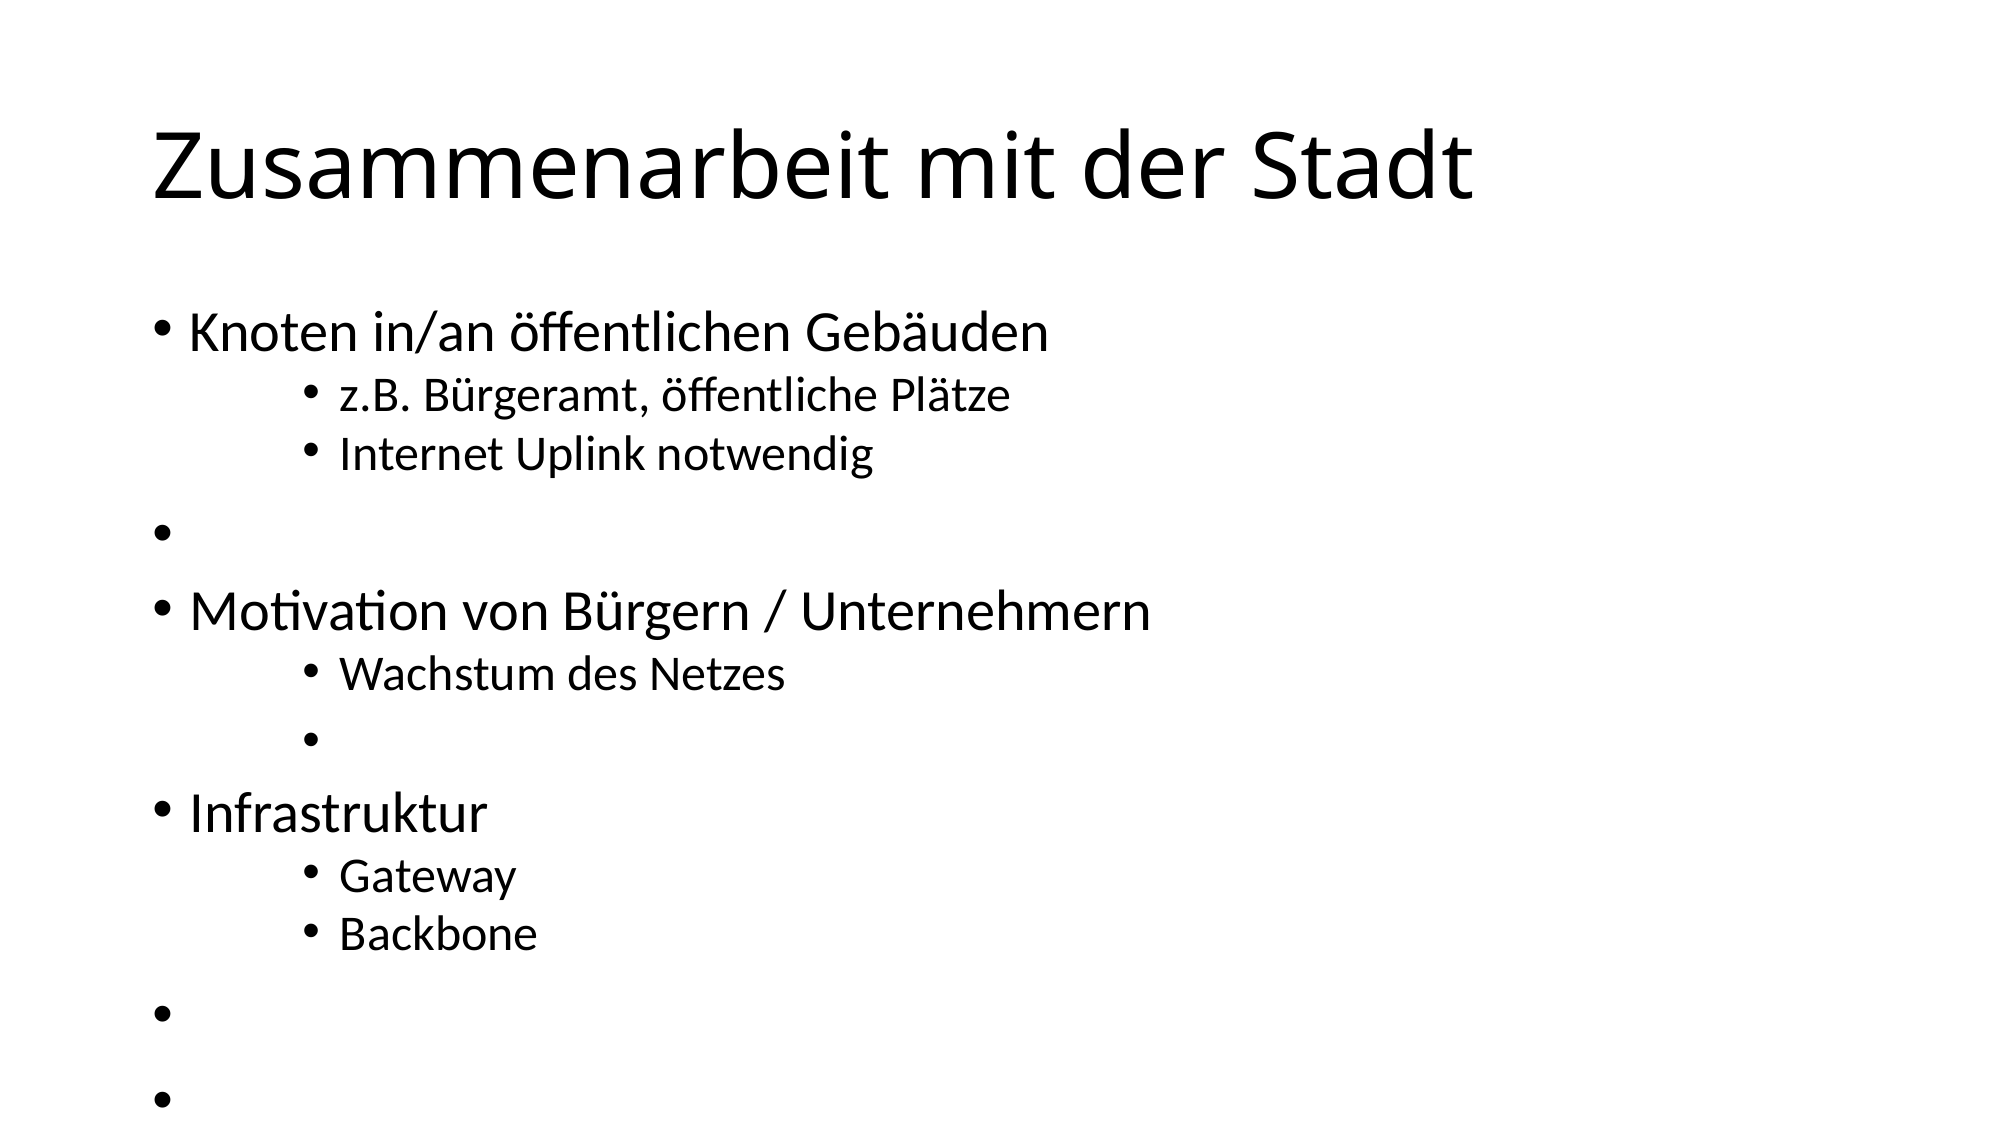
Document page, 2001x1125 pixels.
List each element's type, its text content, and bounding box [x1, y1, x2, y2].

title Zusammenarbeit mit der Stadt [137, 59, 1863, 278]
list Knoten in/an öffentlichen Gebäuden z.B. Bürgeramt, öffentliche Plätze Internet Uplink notwendig Motivation von Bürgern / Unternehmern Wachstum des Netzes Infrastruktur Gateway Backbone [137, 299, 1863, 1014]
